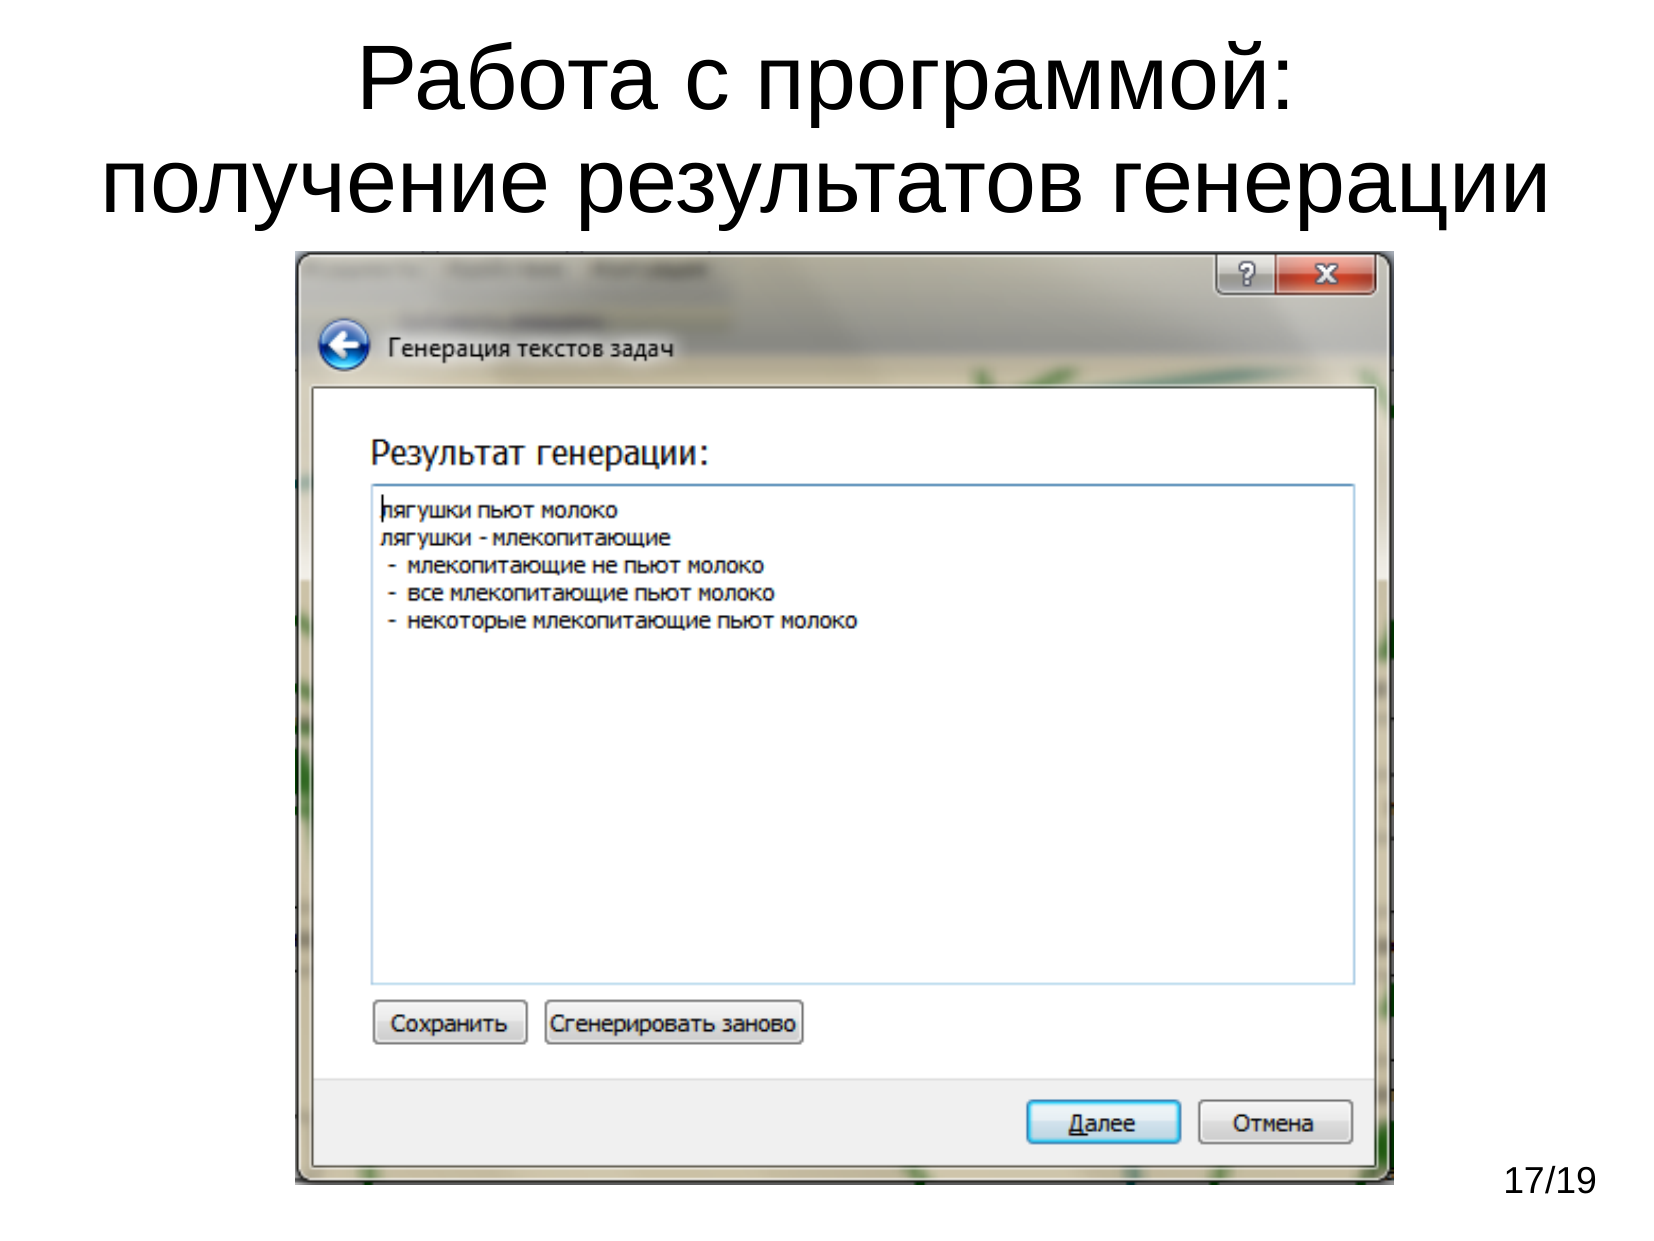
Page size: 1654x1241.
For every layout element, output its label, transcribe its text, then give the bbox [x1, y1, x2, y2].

title Работа с программой: получение результатов генерации [82, 25, 1571, 233]
picture [295, 251, 1394, 1185]
text_box <номер>/19 [1476, 1151, 1625, 1241]
